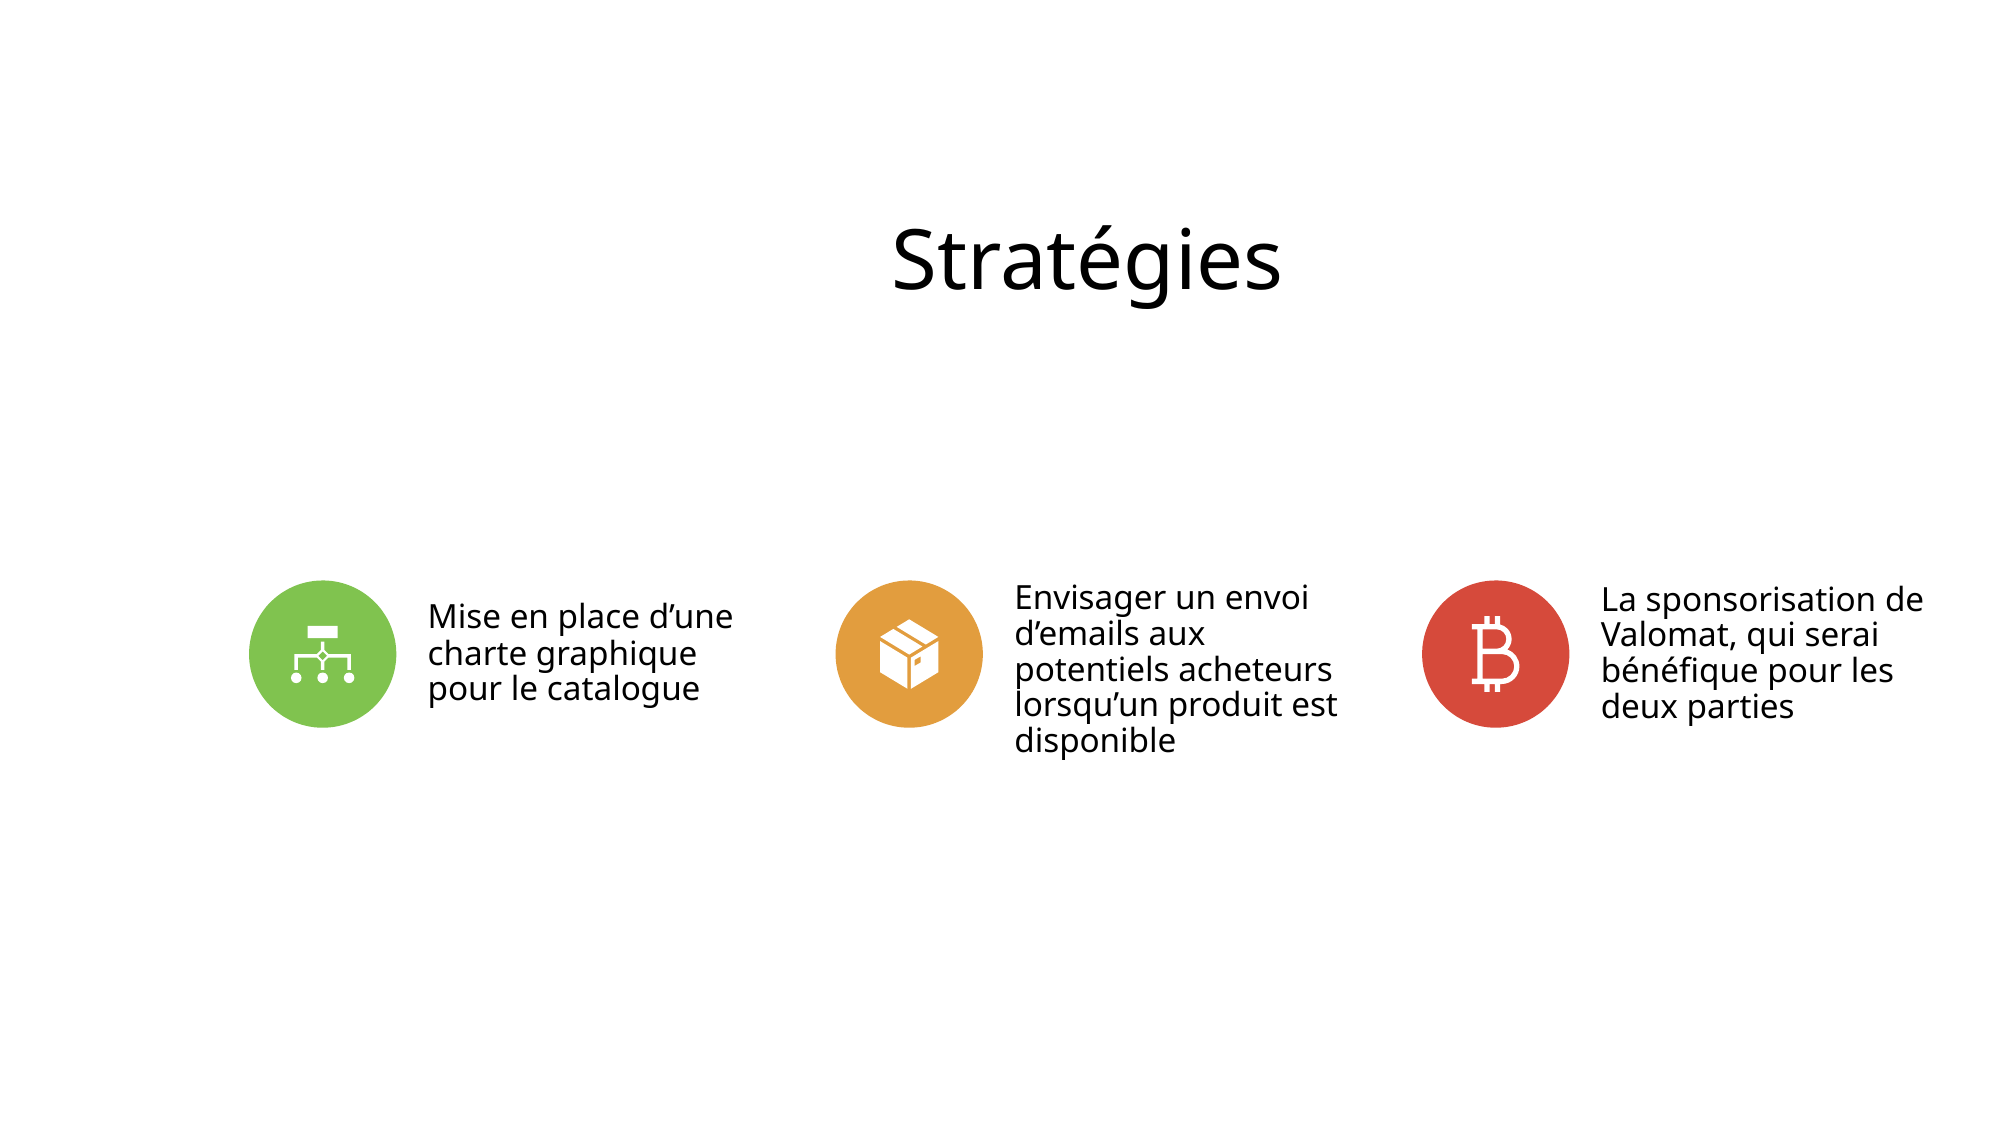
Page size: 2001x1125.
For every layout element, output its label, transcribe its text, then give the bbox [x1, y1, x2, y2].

text_box [835, 580, 983, 728]
title Stratégies [288, 112, 1887, 400]
text_box Mise en place d’une charte graphique pour le catalogue [427, 580, 776, 728]
text_box [249, 580, 397, 728]
text_box [1422, 580, 1570, 728]
text_box Envisager un envoi d’emails aux potentiels acheteurs lorsqu’un produit est disponible [1014, 580, 1362, 728]
text_box La sponsorisation de Valomat, qui serai bénéfique pour les deux parties [1600, 580, 1949, 728]
